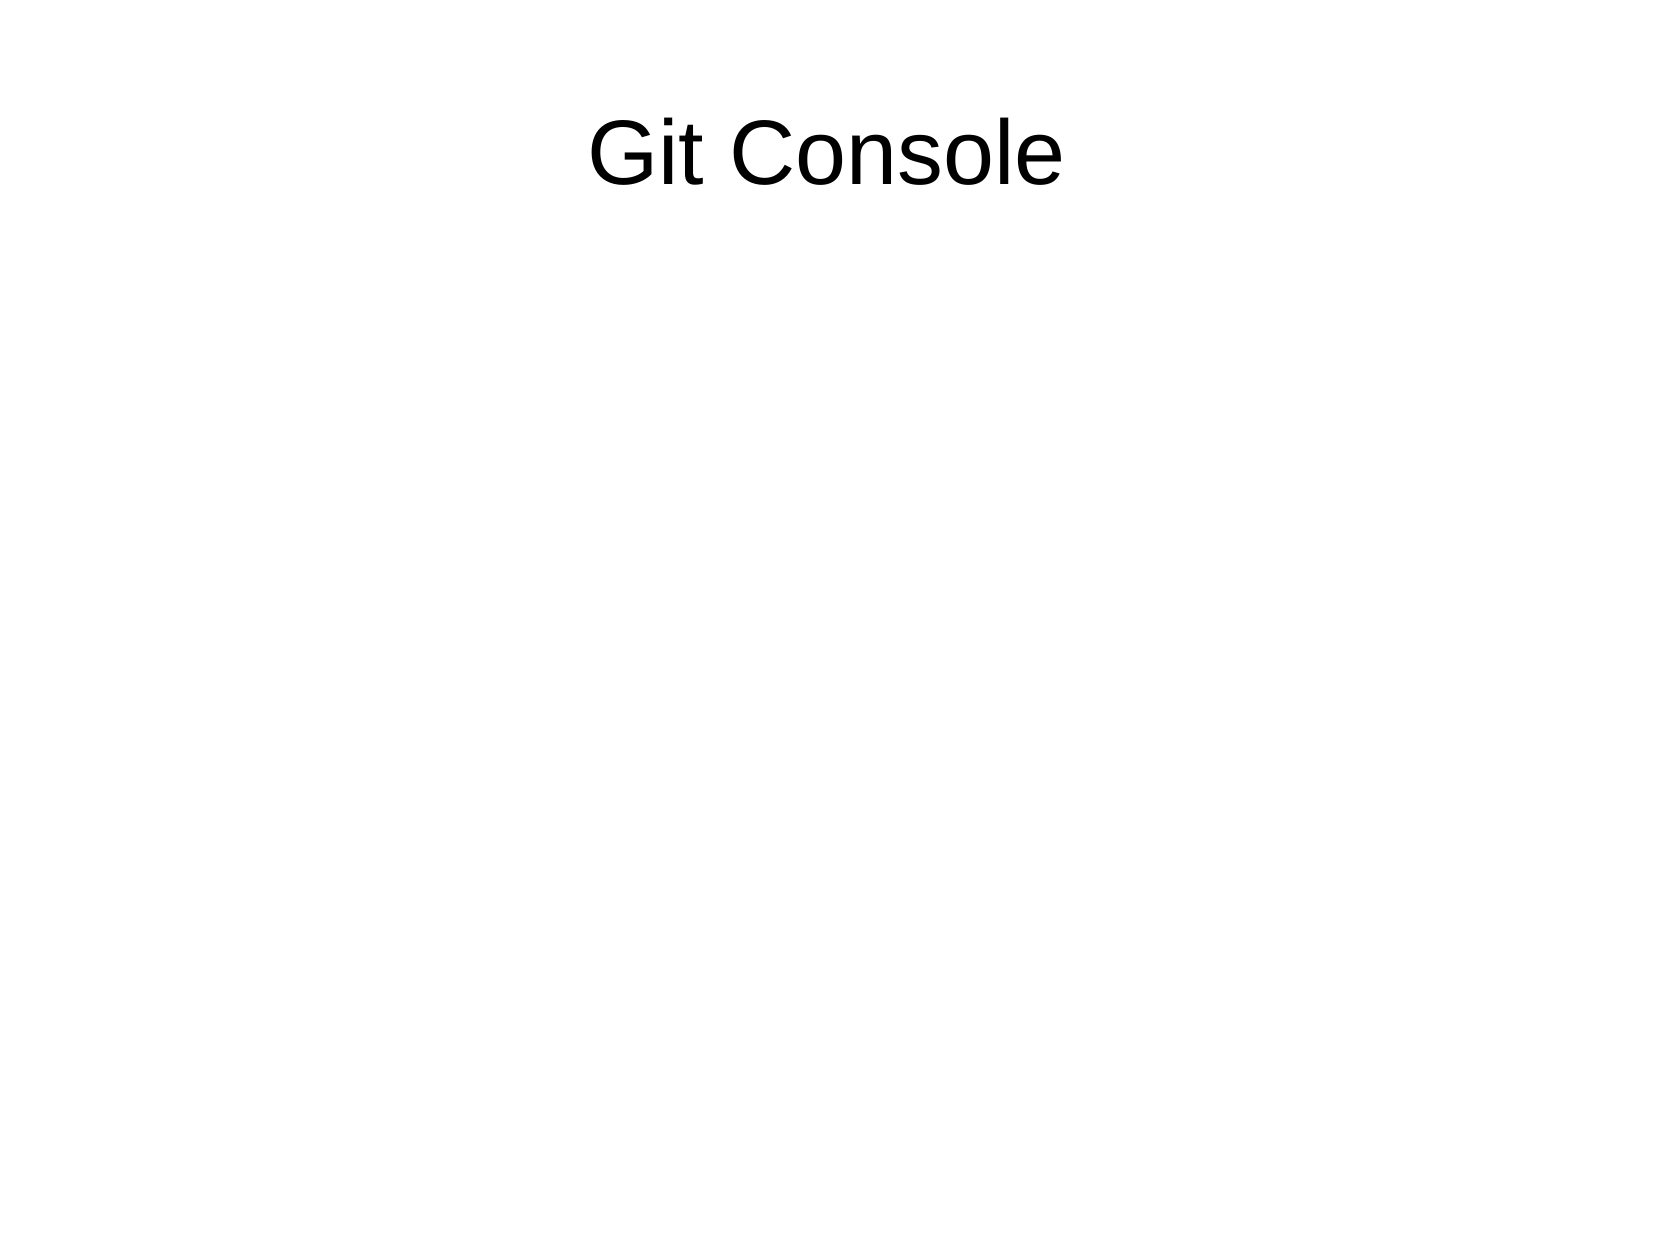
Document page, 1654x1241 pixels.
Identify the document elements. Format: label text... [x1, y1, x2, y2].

title Git Console [82, 49, 1571, 257]
